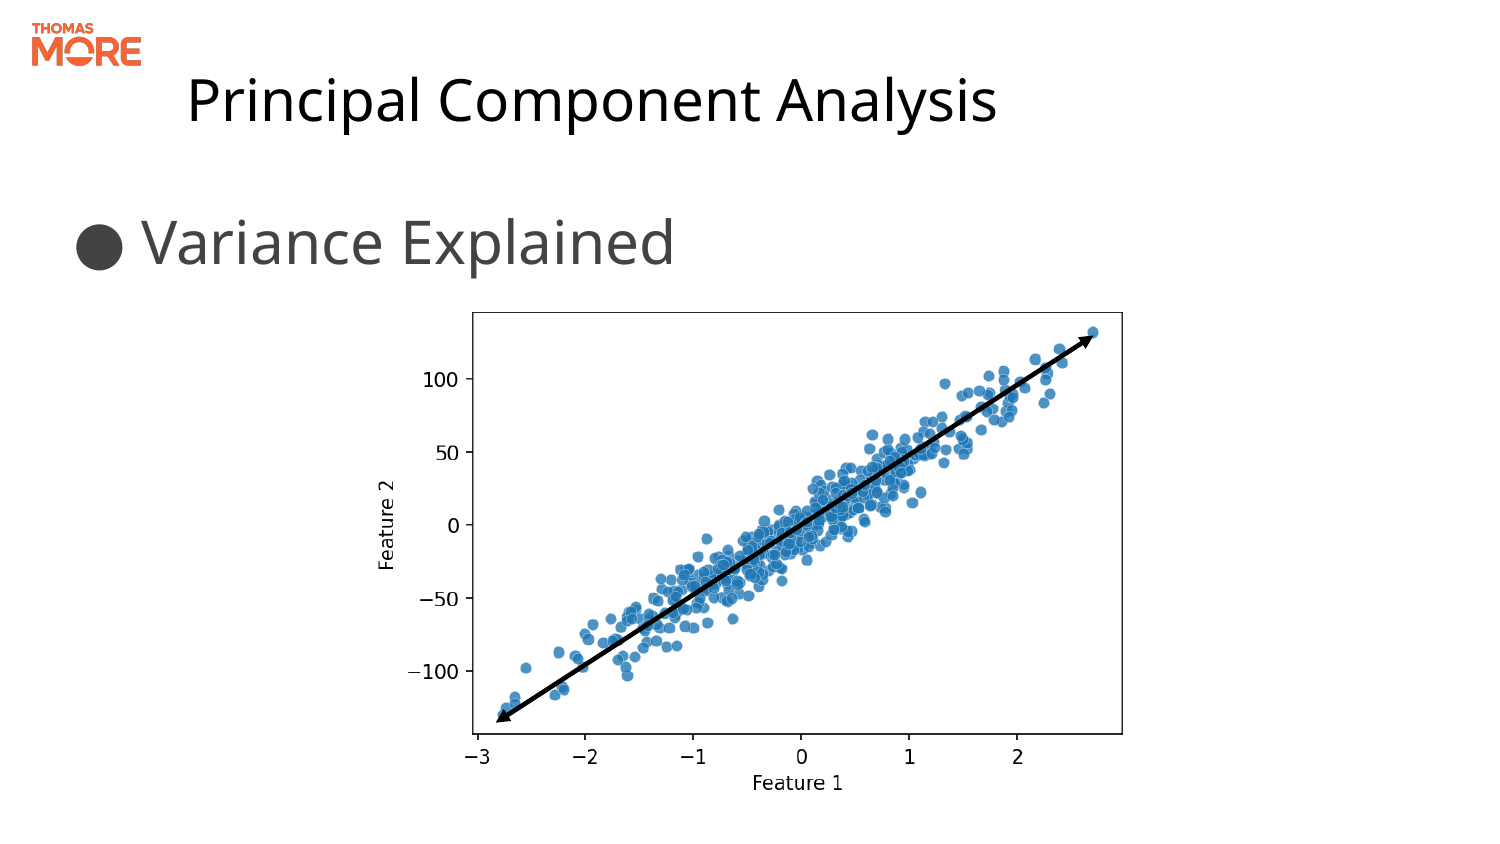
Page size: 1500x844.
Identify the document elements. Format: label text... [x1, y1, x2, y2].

picture [22, 13, 151, 76]
list Variance Explained [51, 189, 1476, 750]
picture [365, 299, 1135, 806]
title Principal Component Analysis [171, 48, 1449, 143]
